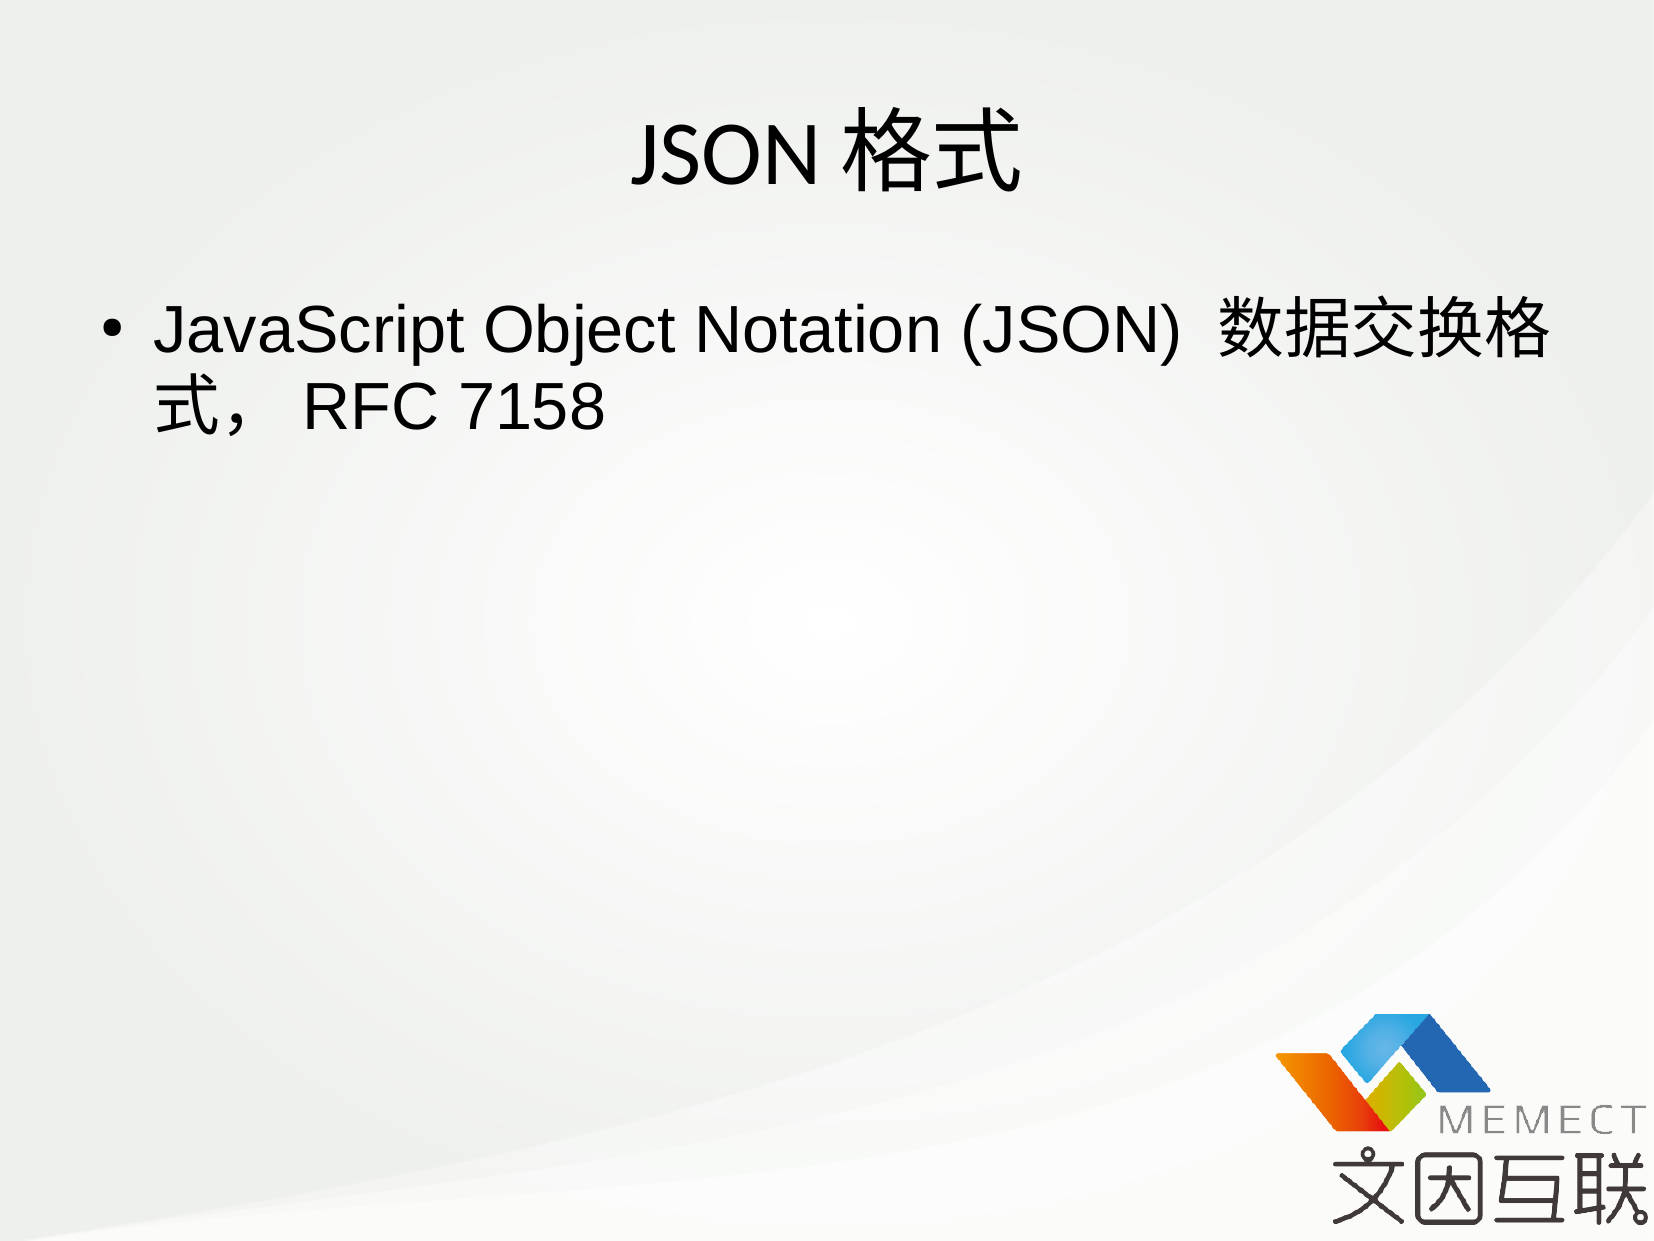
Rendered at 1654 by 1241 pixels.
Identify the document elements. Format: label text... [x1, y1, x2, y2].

title JSON格式 [82, 49, 1571, 257]
picture [0, 0, 1654, 1241]
list JavaScript Object Notation (JSON) 数据交换格式，RFC 7158 [82, 290, 1571, 1010]
